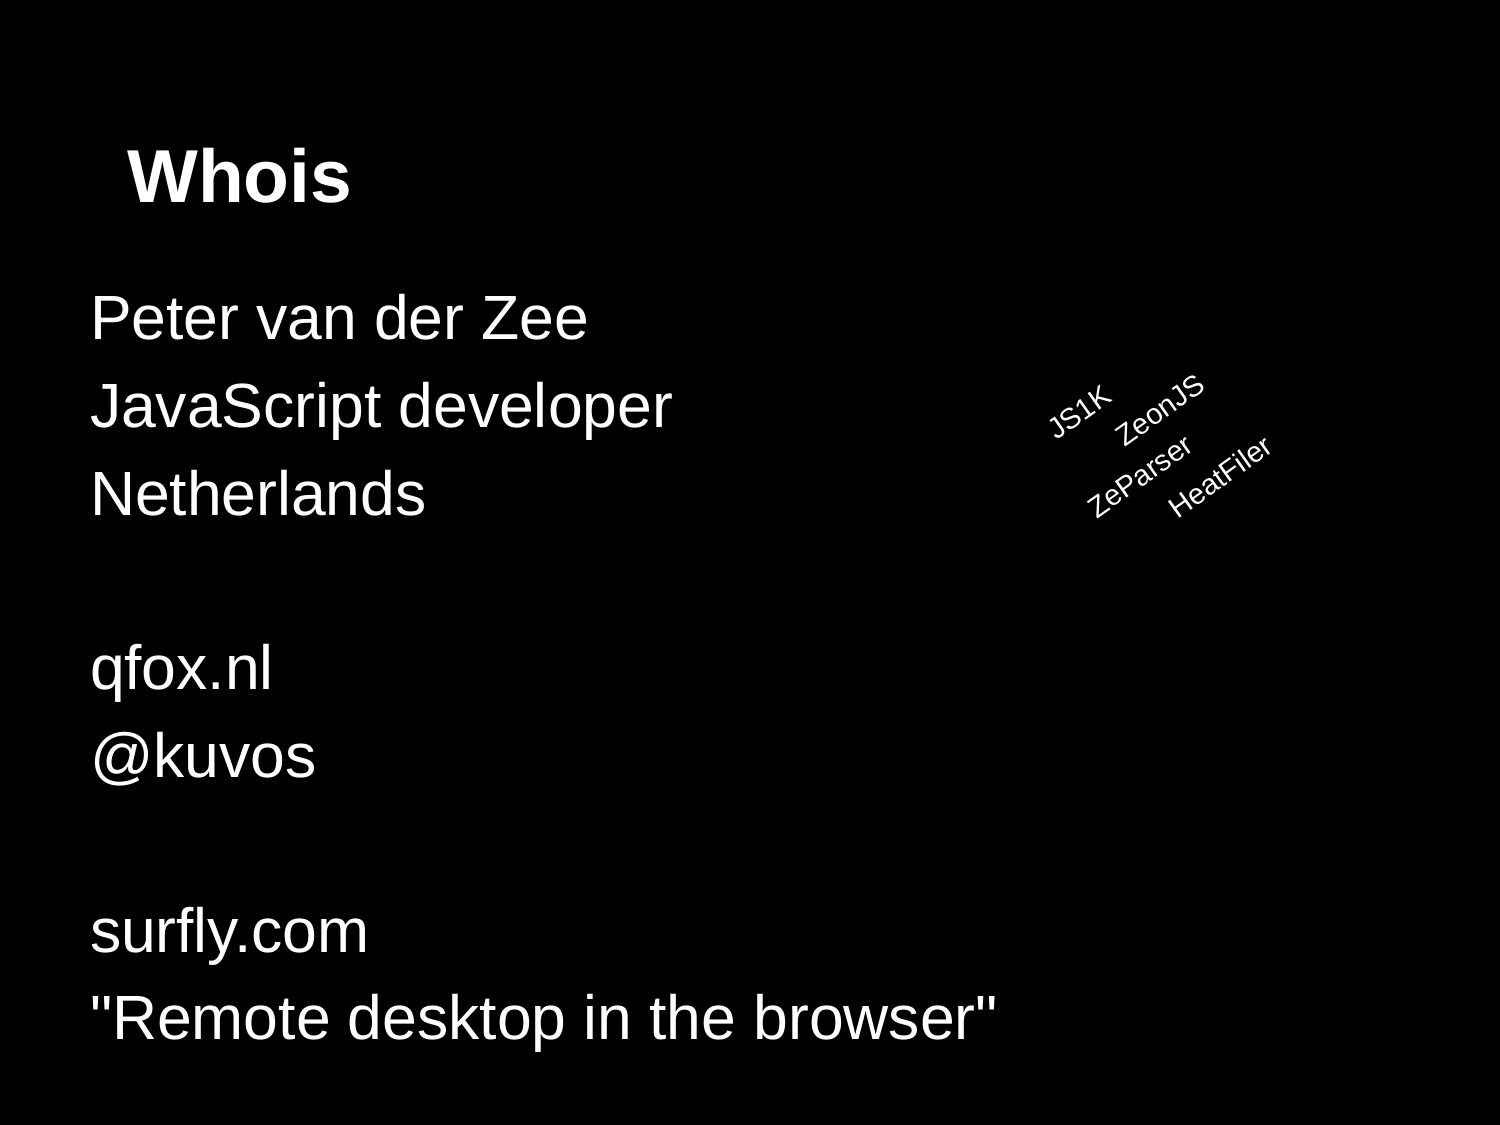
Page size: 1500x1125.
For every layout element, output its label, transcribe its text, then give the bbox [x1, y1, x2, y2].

text_box ZeonJS [1162, 401, 1173, 414]
text_box JS1K [1018, 351, 1131, 475]
list Peter van der Zee JavaScript developer Netherlands qfox.nl @kuvos surfly.com "Remote desktop in the browser" [75, 262, 1425, 1078]
text_box ZeonJS [1086, 335, 1250, 454]
text_box ZeonJS [1149, 410, 1159, 422]
text_box ZeParser [1058, 395, 1222, 553]
title Whois [75, 45, 1425, 233]
text_box HeatFiler [1139, 395, 1319, 553]
